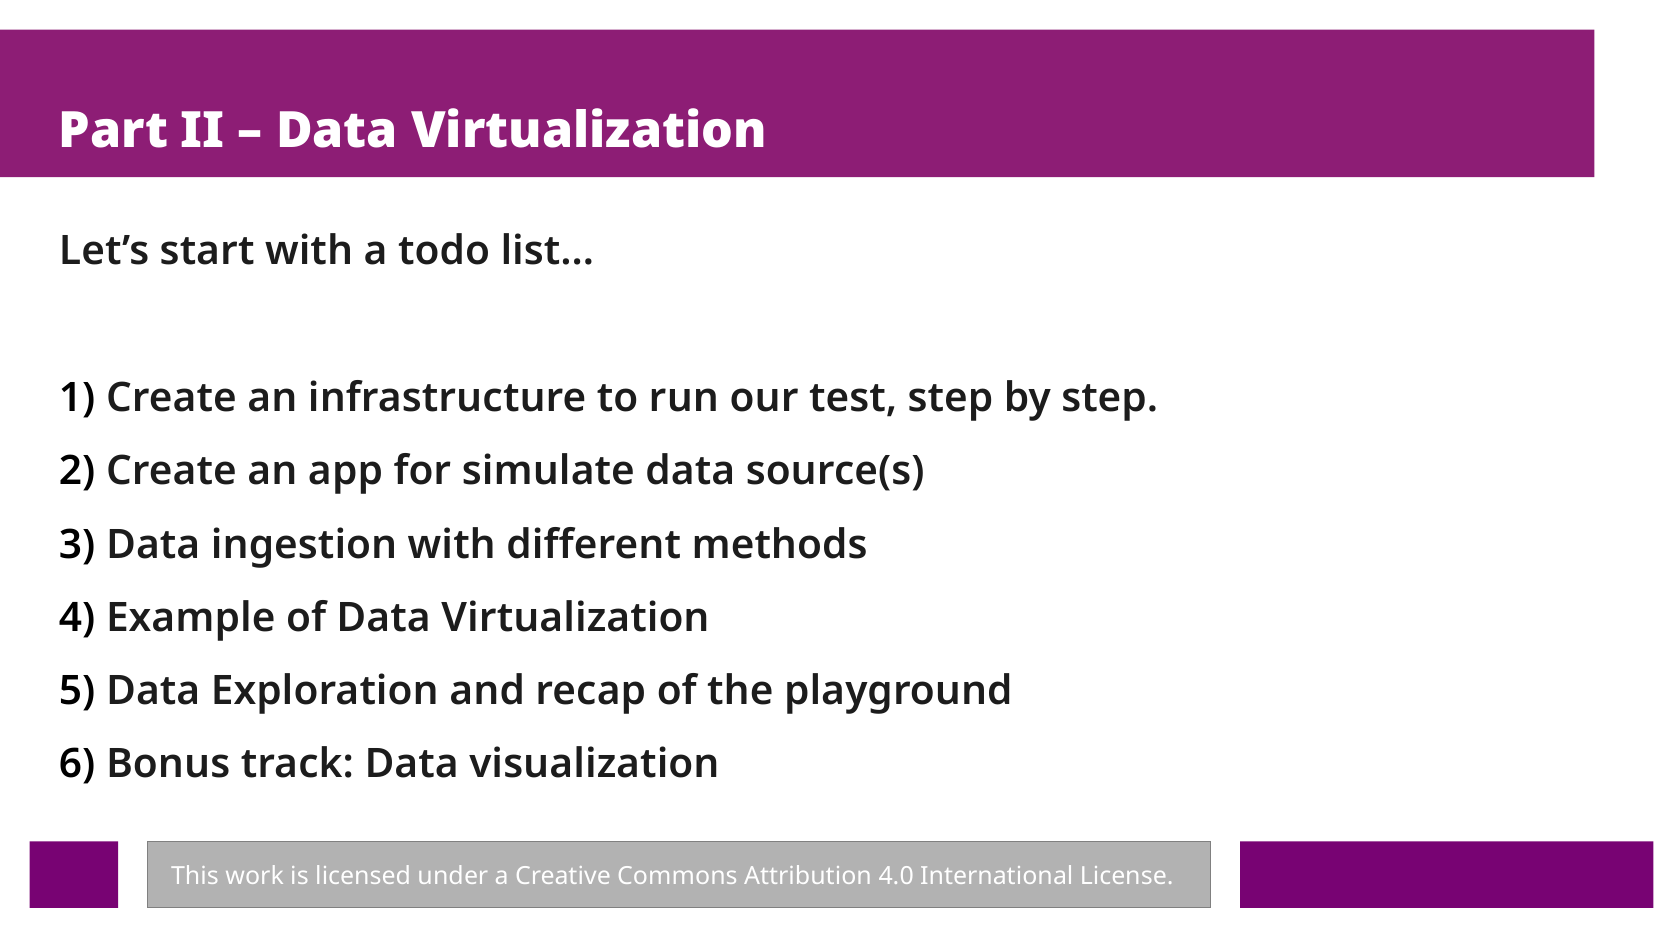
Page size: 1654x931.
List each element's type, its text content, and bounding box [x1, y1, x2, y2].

list Let’s start with a todo list… Create an infrastructure to run our test, step by step. Create an app for simulate data source(s) Data ingestion with different methods Example of Data Virtualization Data Exploration and recap of the playground Bonus track: Data visualization [59, 221, 1565, 798]
title Part II – Data Virtualization [59, 44, 1595, 163]
